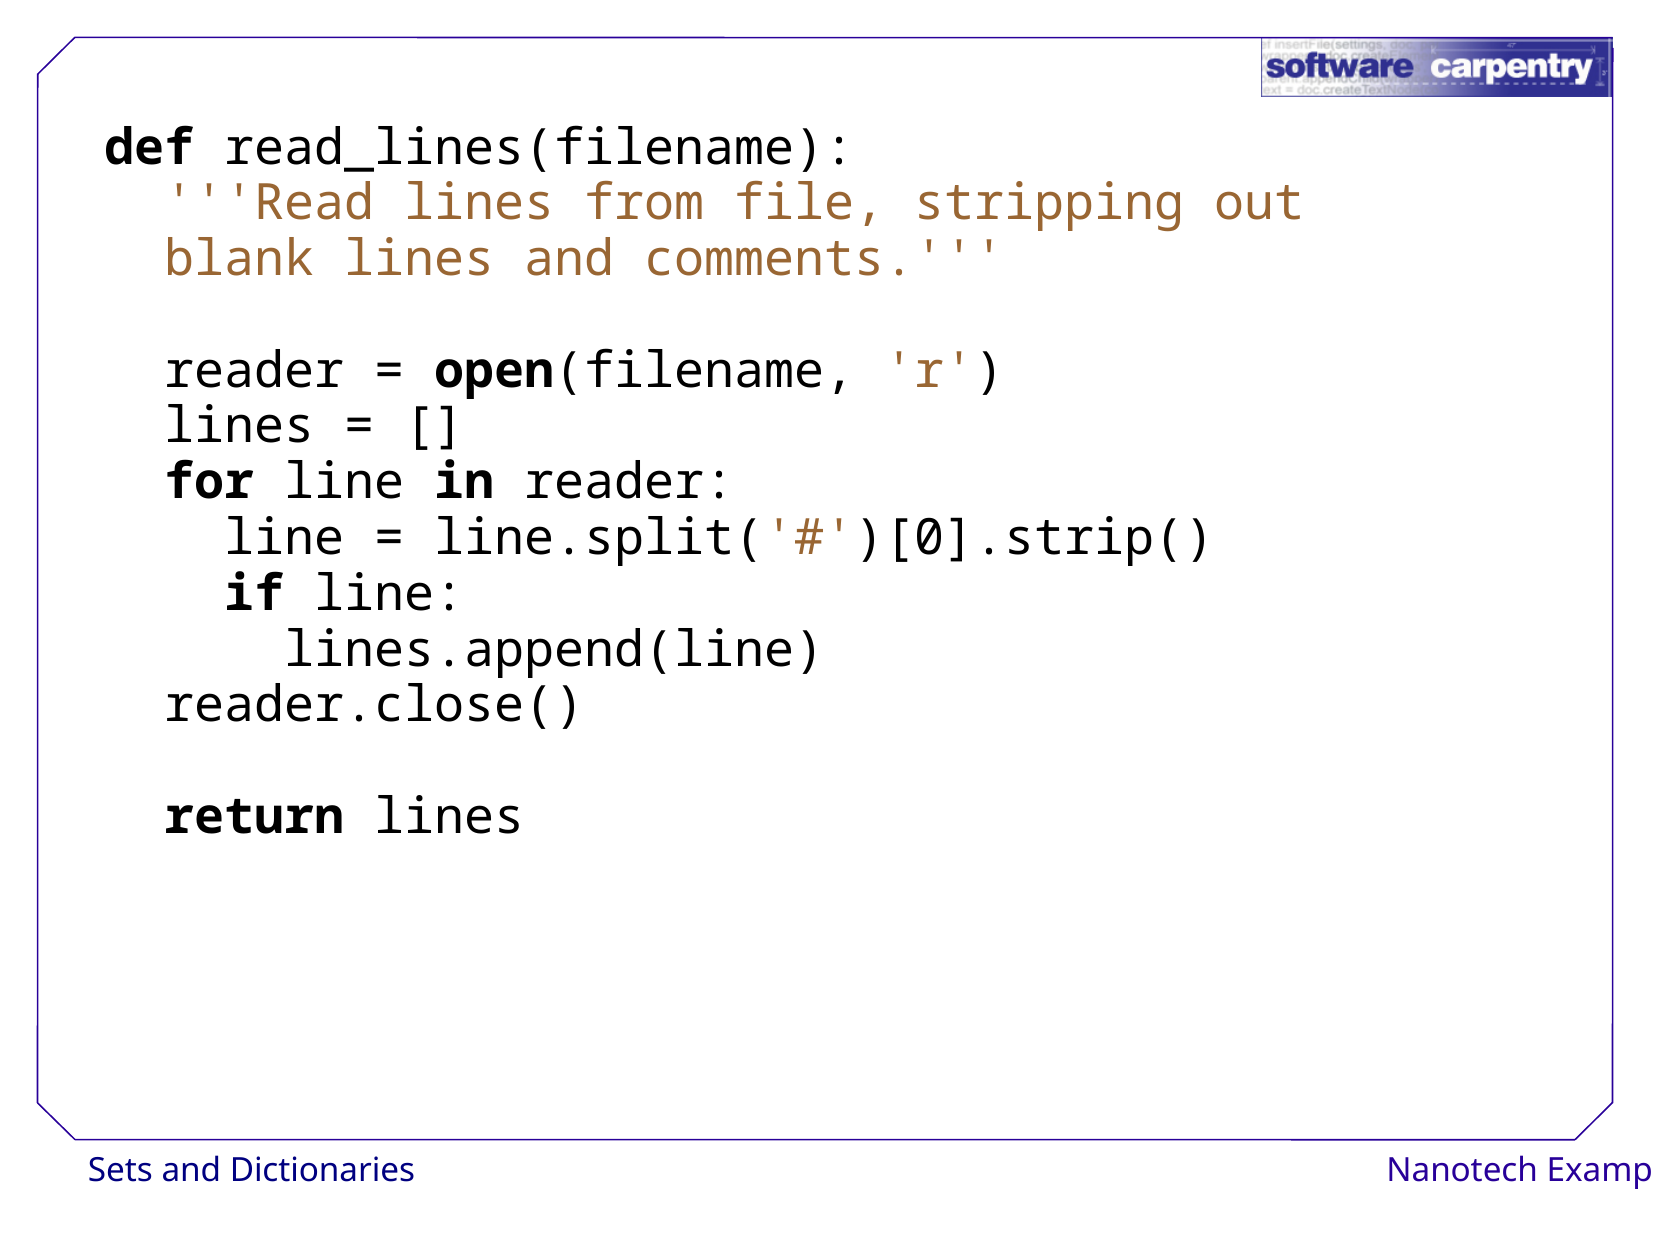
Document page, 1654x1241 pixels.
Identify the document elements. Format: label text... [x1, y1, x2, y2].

picture [1261, 39, 1613, 97]
text_box def read_lines(filename): '''Read lines from file, stripping out blank lines and comments.''' reader = open(filename, 'r') lines = [] for line in reader: line = line.split('#')[0].strip() if line: lines.append(line) reader.close() return lines [89, 112, 1512, 1093]
